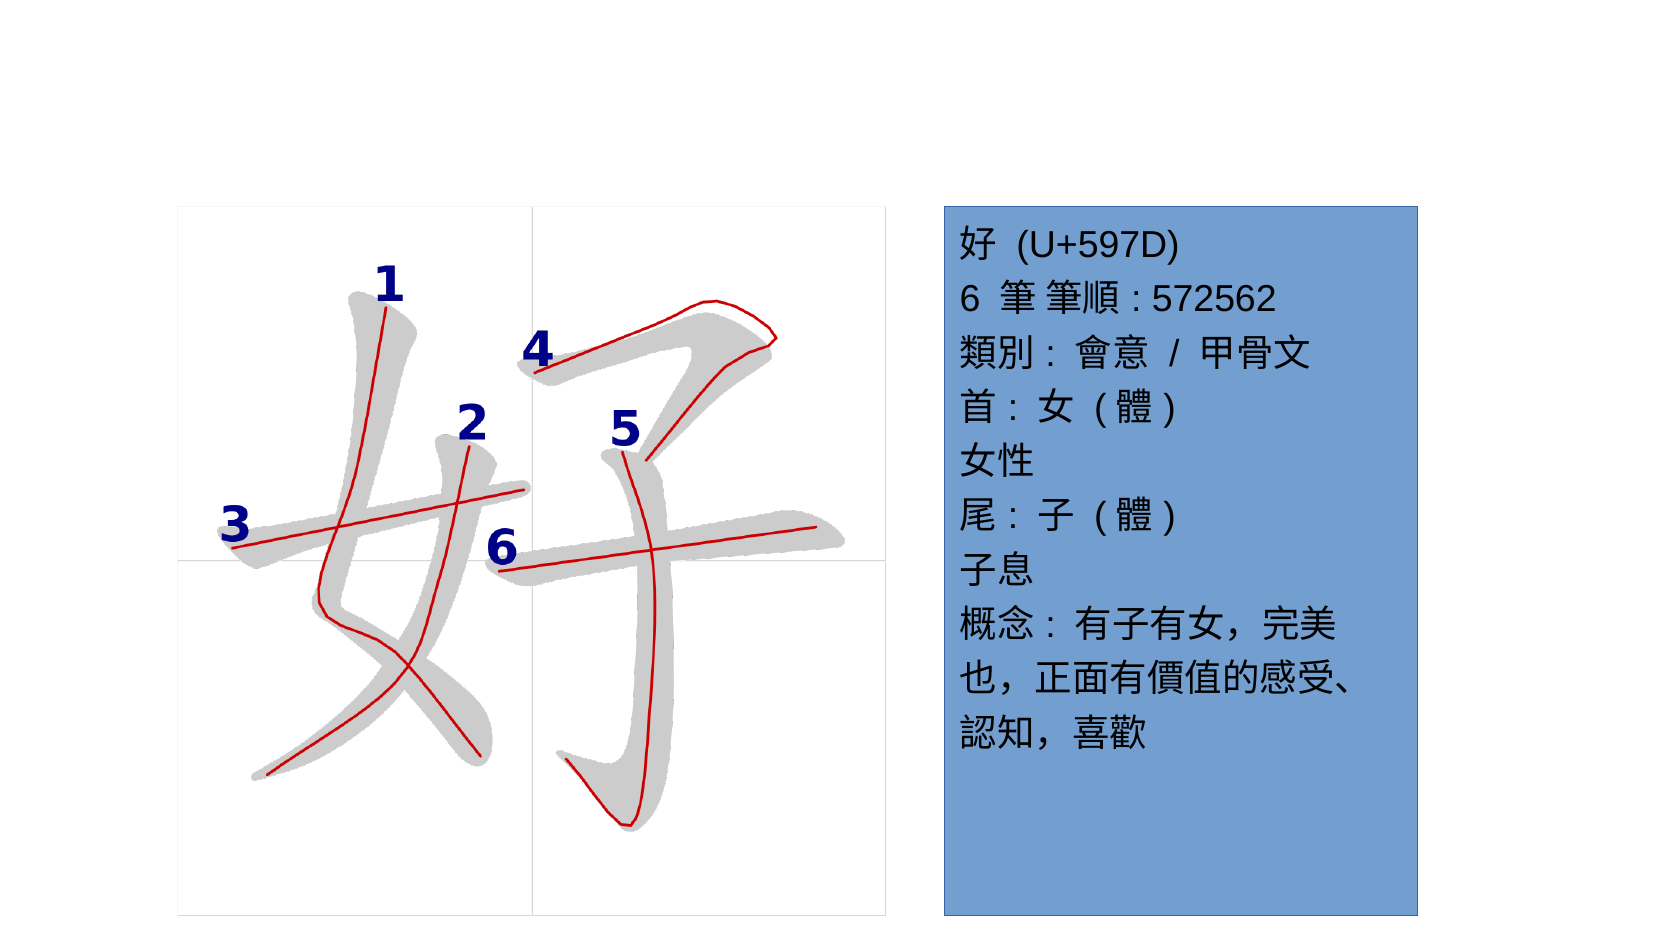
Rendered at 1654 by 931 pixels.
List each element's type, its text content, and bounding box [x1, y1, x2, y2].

text_box 好 (U+597D) 6 筆 筆順: 572562 類別: 會意 / 甲骨文 首: 女 (體) 女性 尾: 子 (體) 子息 概念: 有子有女，完美也，正面有價值的感受、認知，喜歡 [944, 206, 1418, 916]
picture [177, 206, 886, 916]
